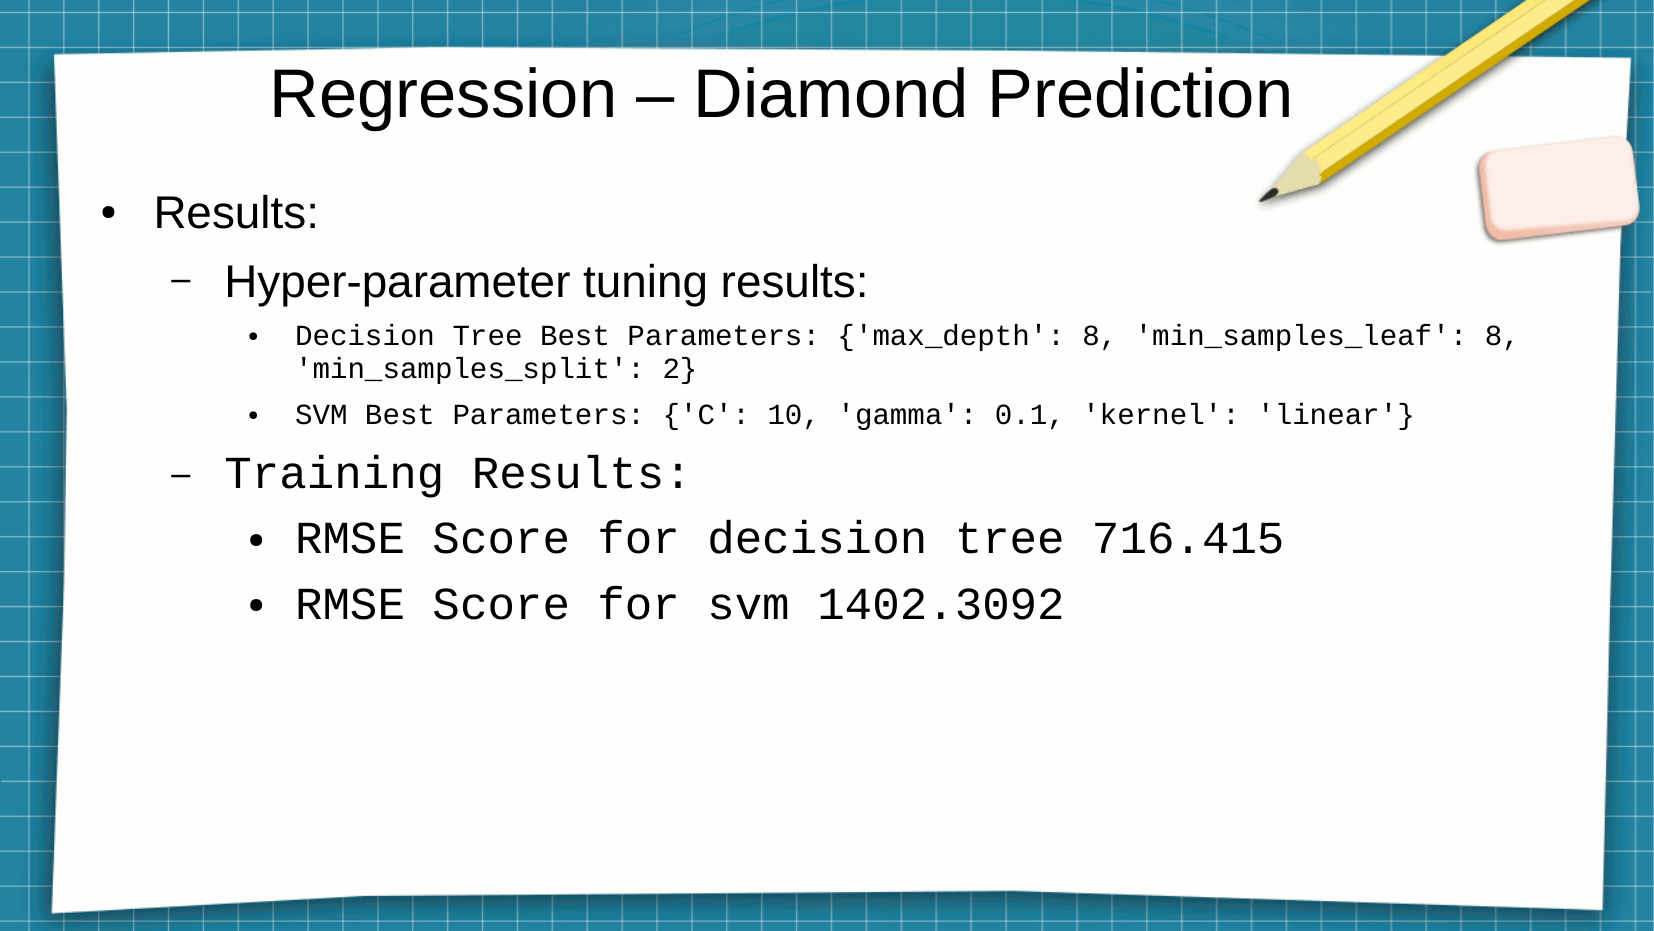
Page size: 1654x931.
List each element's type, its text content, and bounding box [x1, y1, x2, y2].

picture [0, 0, 1654, 931]
title Regression – Diamond Prediction [82, 37, 1501, 151]
list Results: Hyper-parameter tuning results: Decision Tree Best Parameters: {'max_depth': 8, 'min_samples_leaf': 8, 'min_samples_split': 2} SVM Best Parameters: {'C': 10, 'gamma': 0.1, 'kernel': 'linear'} Training Results: RMSE Score for decision tree 716.415 RMSE Score for svm 1402.3092 [82, 187, 1571, 901]
